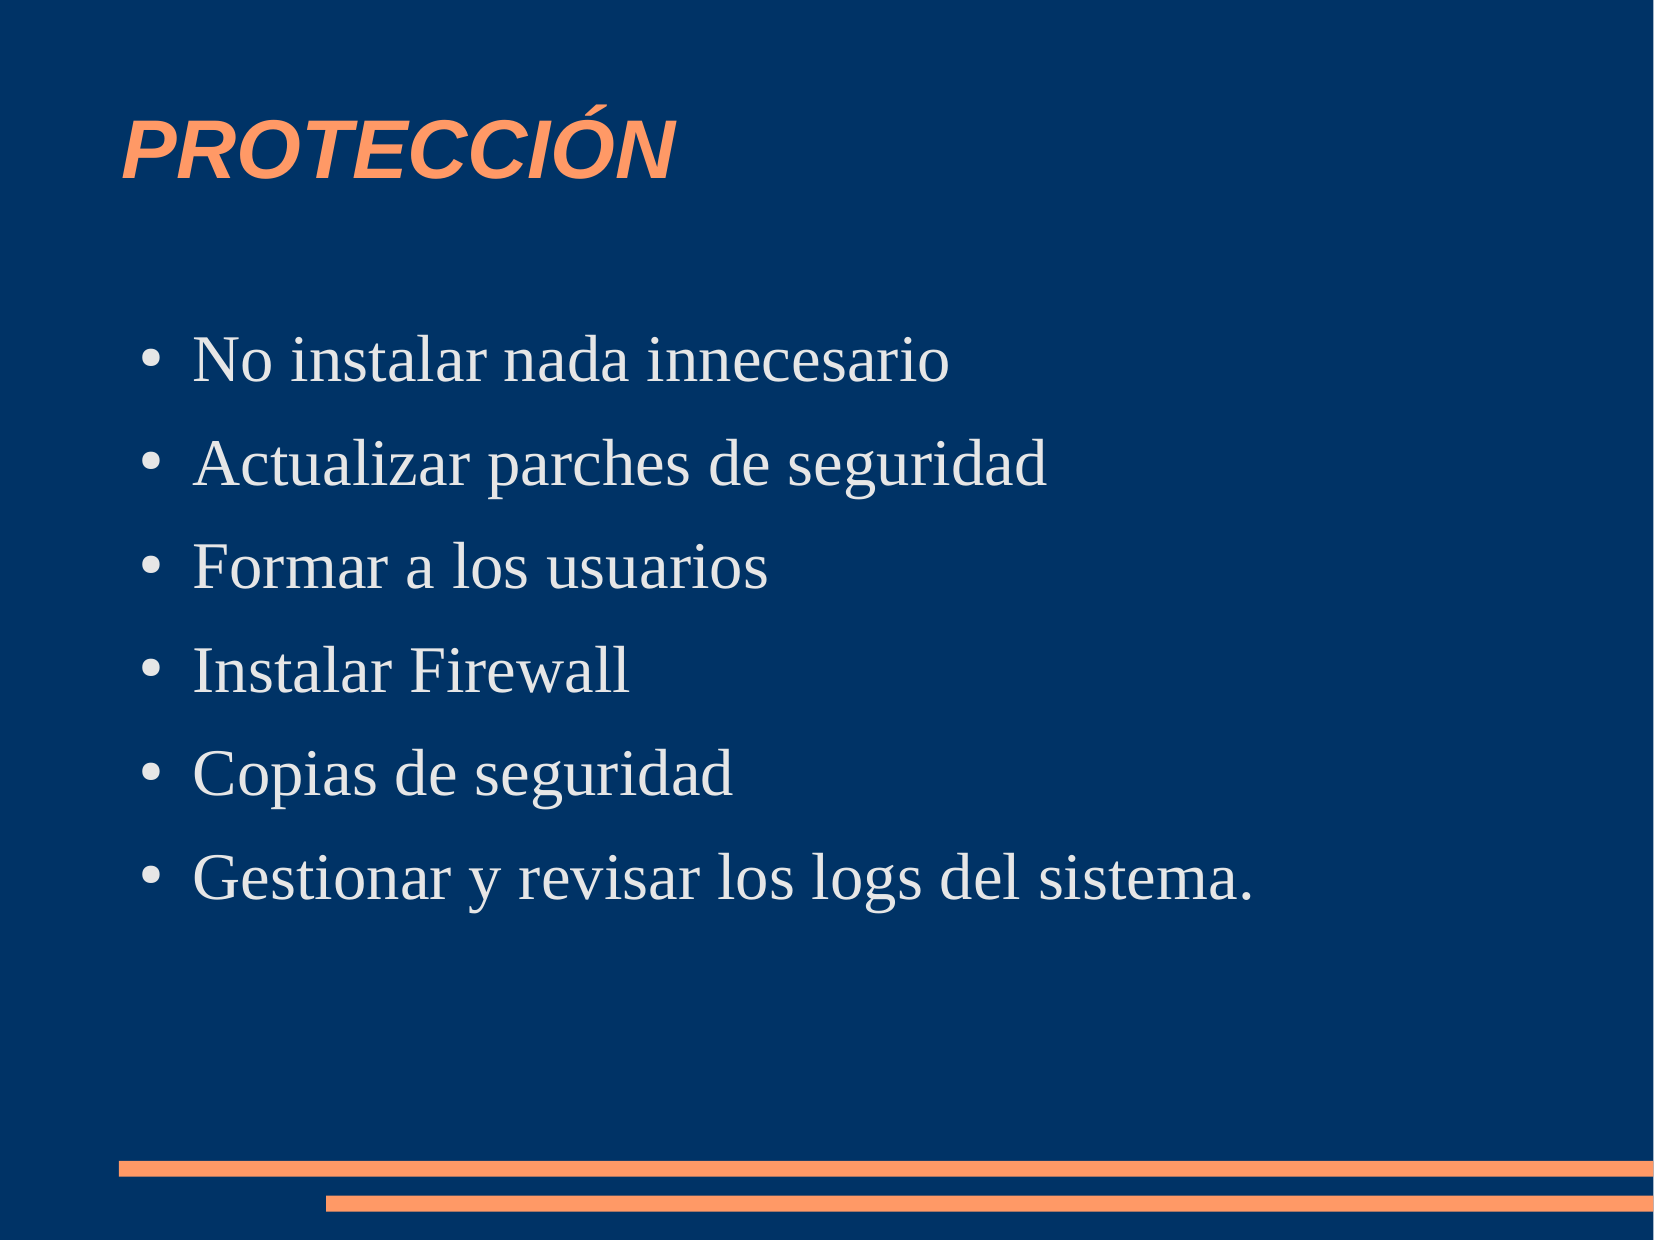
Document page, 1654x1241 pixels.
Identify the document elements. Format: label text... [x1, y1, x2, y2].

list No instalar nada innecesario Actualizar parches de seguridad Formar a los usuarios Instalar Firewall Copias de seguridad Gestionar y revisar los logs del sistema. [121, 322, 1561, 1118]
title PROTECCIÓN [121, 53, 1534, 246]
